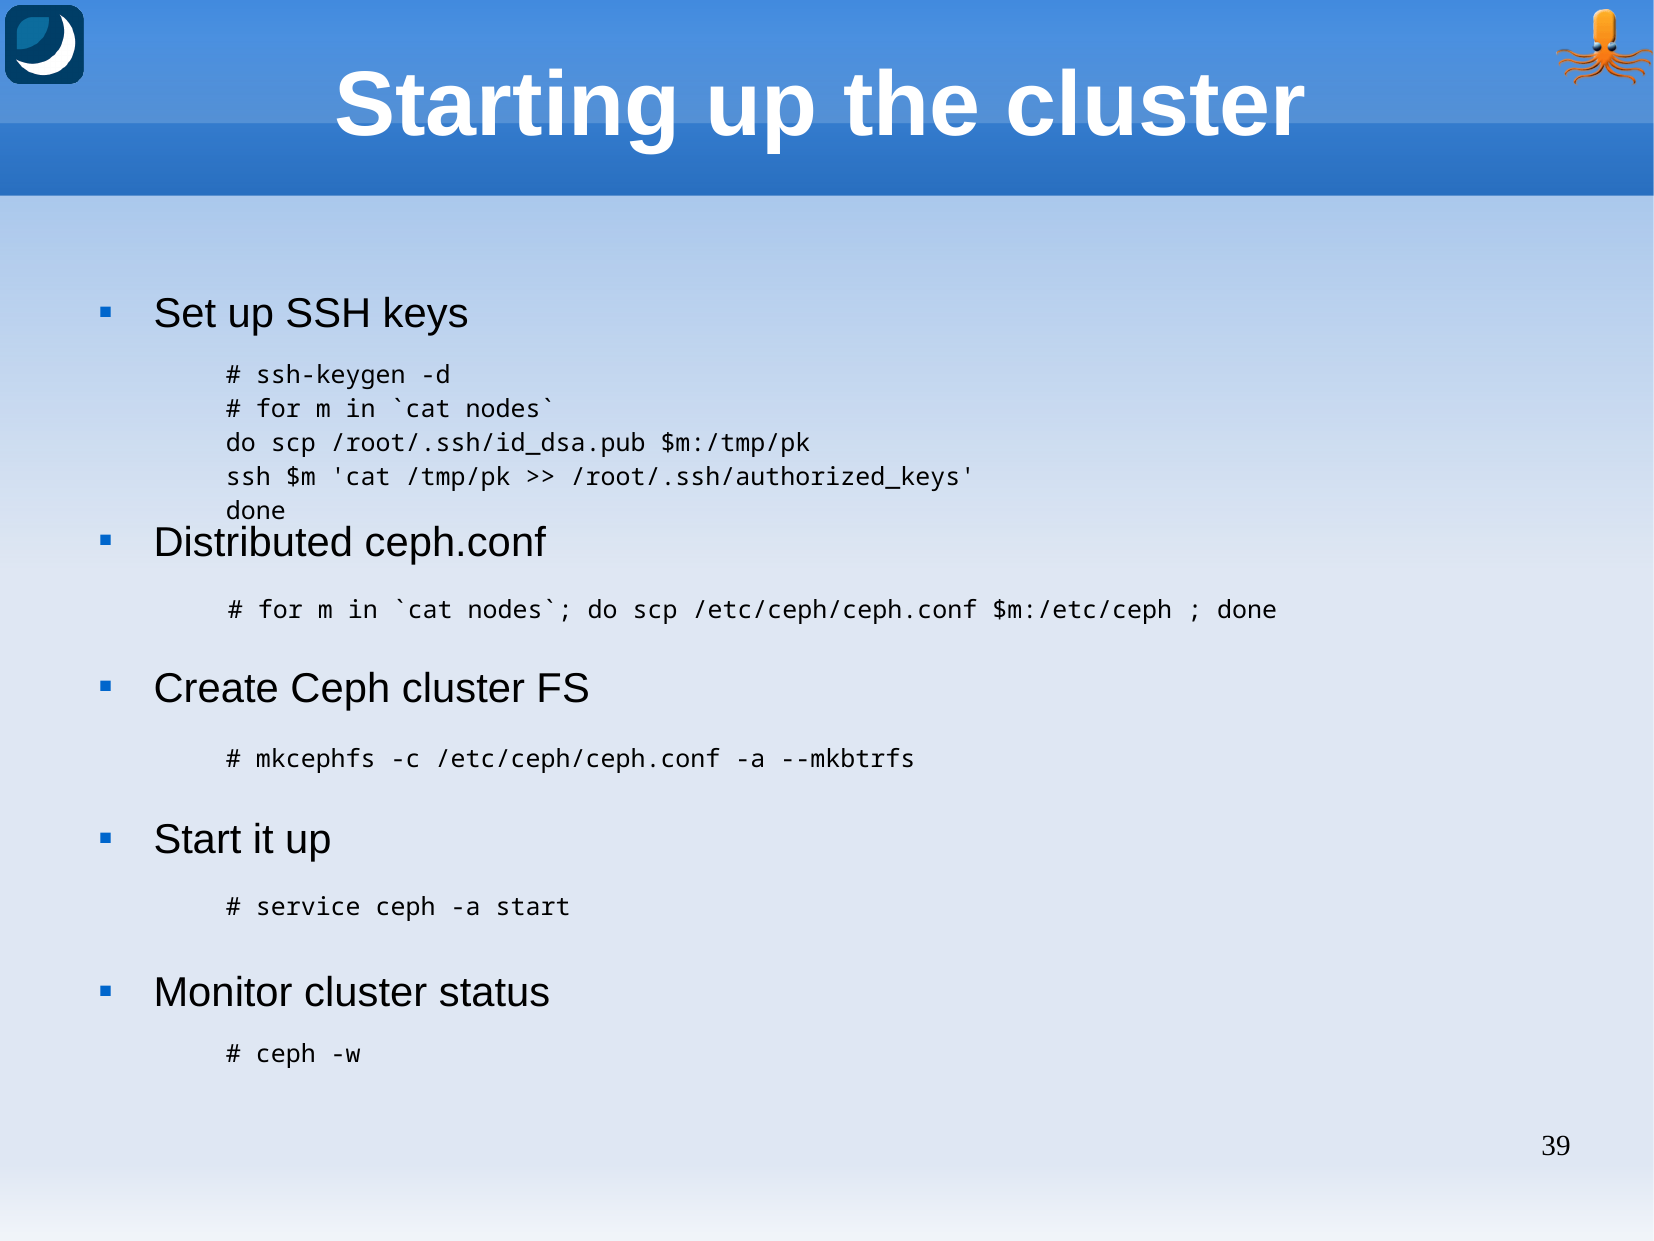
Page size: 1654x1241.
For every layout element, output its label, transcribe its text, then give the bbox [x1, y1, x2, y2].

title Starting up the cluster [76, 0, 1565, 208]
text_box # ssh-keygen -d # for m in `cat nodes` do scp /root/.ssh/id_dsa.pub $m:/tmp/pk ssh $m 'cat /tmp/pk >> /root/.ssh/authorized_keys' done [211, 349, 1576, 510]
list Set up SSH keys Distributed ceph.conf Create Ceph cluster FS Start it up Monitor cluster status [82, 290, 1571, 1241]
picture [0, 0, 1654, 1241]
text_box # for m in `cat nodes`; do scp /etc/ceph/ceph.conf $m:/etc/ceph ; done [213, 584, 1388, 697]
text_box # mkcephfs -c /etc/ceph/ceph.conf -a --mkbtrfs [211, 733, 1037, 846]
text_box # service ceph -a start [211, 880, 1037, 994]
text_box # ceph -w [211, 1028, 1037, 1142]
